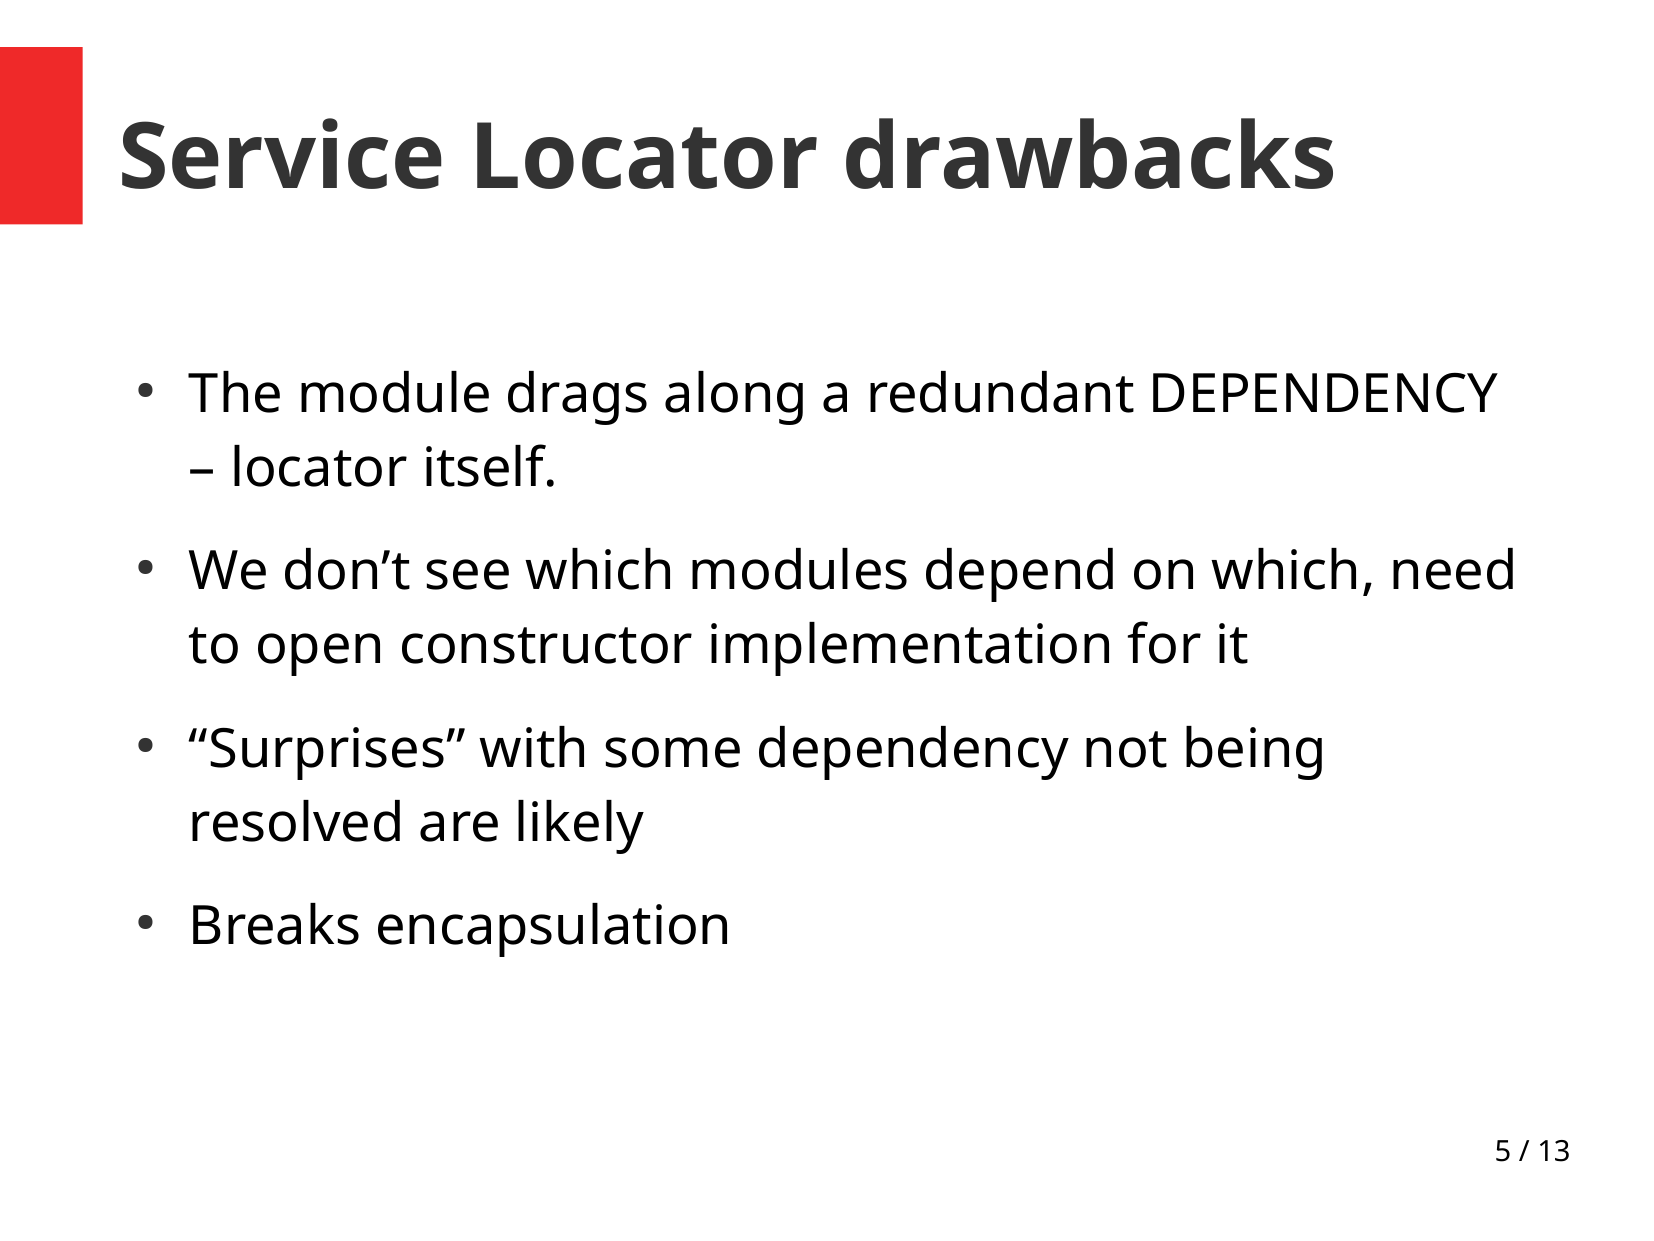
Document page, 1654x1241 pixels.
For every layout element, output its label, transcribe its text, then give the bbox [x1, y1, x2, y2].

list The module drags along a redundant DEPENDENCY – locator itself. We don’t see which modules depend on which, need to open constructor implementation for it “Surprises” with some dependency not being resolved are likely Breaks encapsulation [118, 354, 1536, 1074]
title Service Locator drawbacks [118, 49, 1571, 257]
